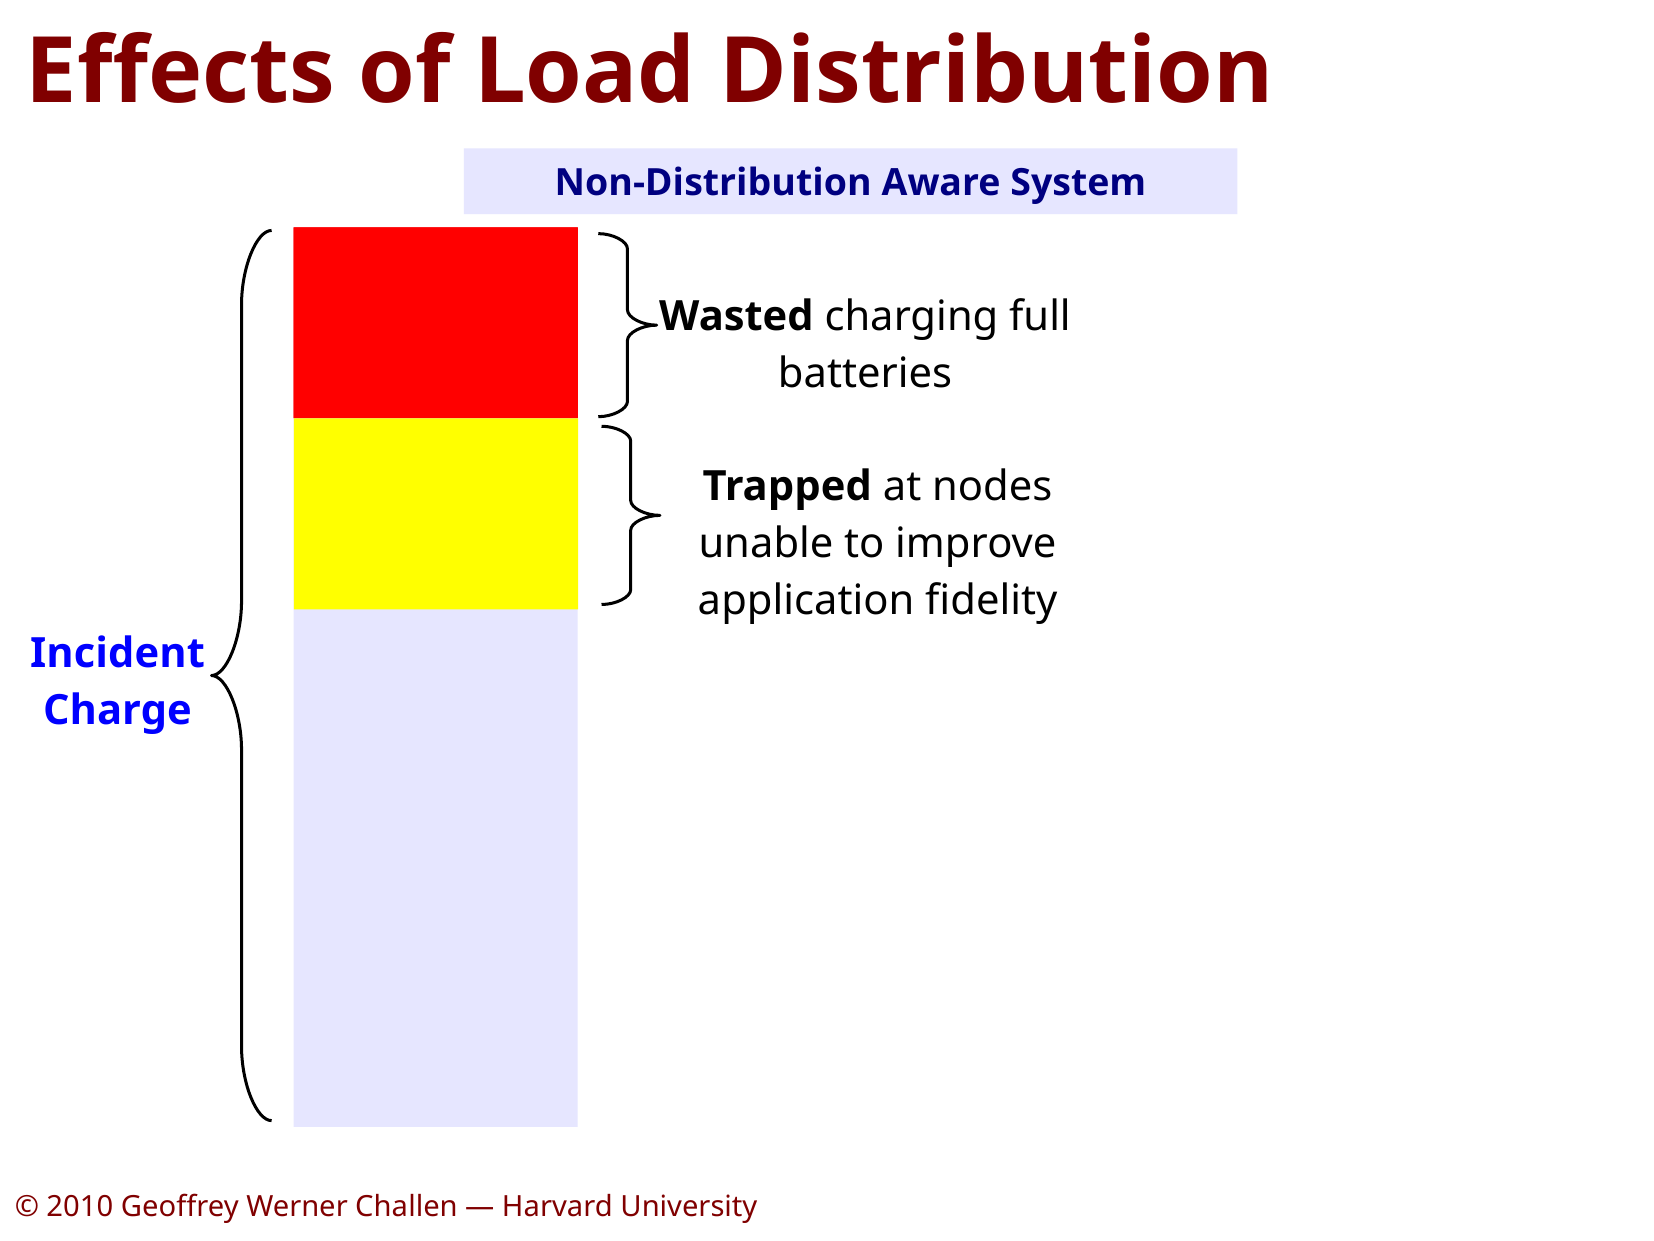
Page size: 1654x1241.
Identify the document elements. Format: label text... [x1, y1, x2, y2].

text_box Non-Distribution Aware System [463, 148, 1238, 208]
text_box Wasted charging full batteries [634, 277, 1096, 391]
title Effects of Load Distribution [25, 12, 1438, 121]
text_box Trapped at nodes unable to improve application fidelity [647, 448, 1108, 611]
text_box [293, 227, 579, 1127]
text_box Incident Charge [0, 615, 236, 729]
